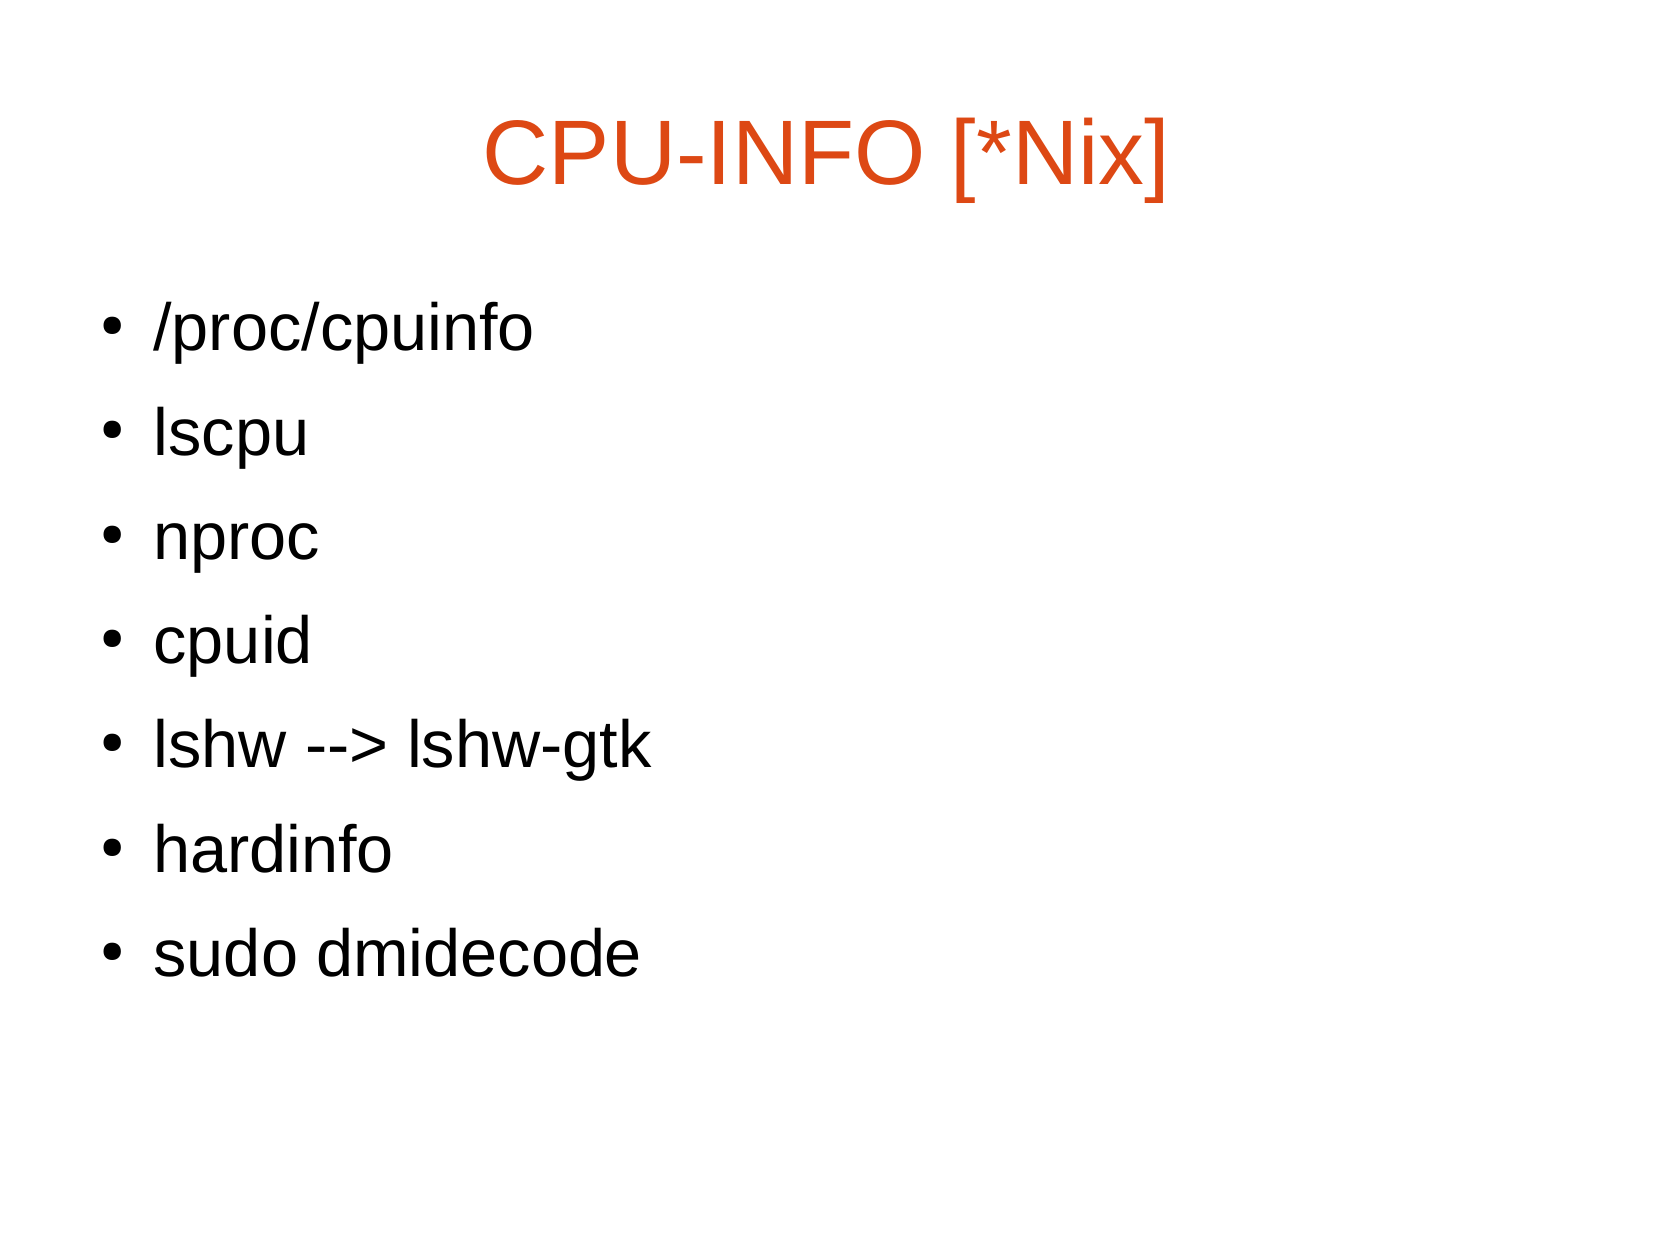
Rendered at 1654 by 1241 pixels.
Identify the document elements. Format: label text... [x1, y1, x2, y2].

title CPU-INFO [*Nix] [82, 49, 1571, 257]
list /proc/cpuinfo lscpu nproc cpuid lshw --> lshw-gtk hardinfo sudo dmidecode [82, 290, 1571, 1010]
